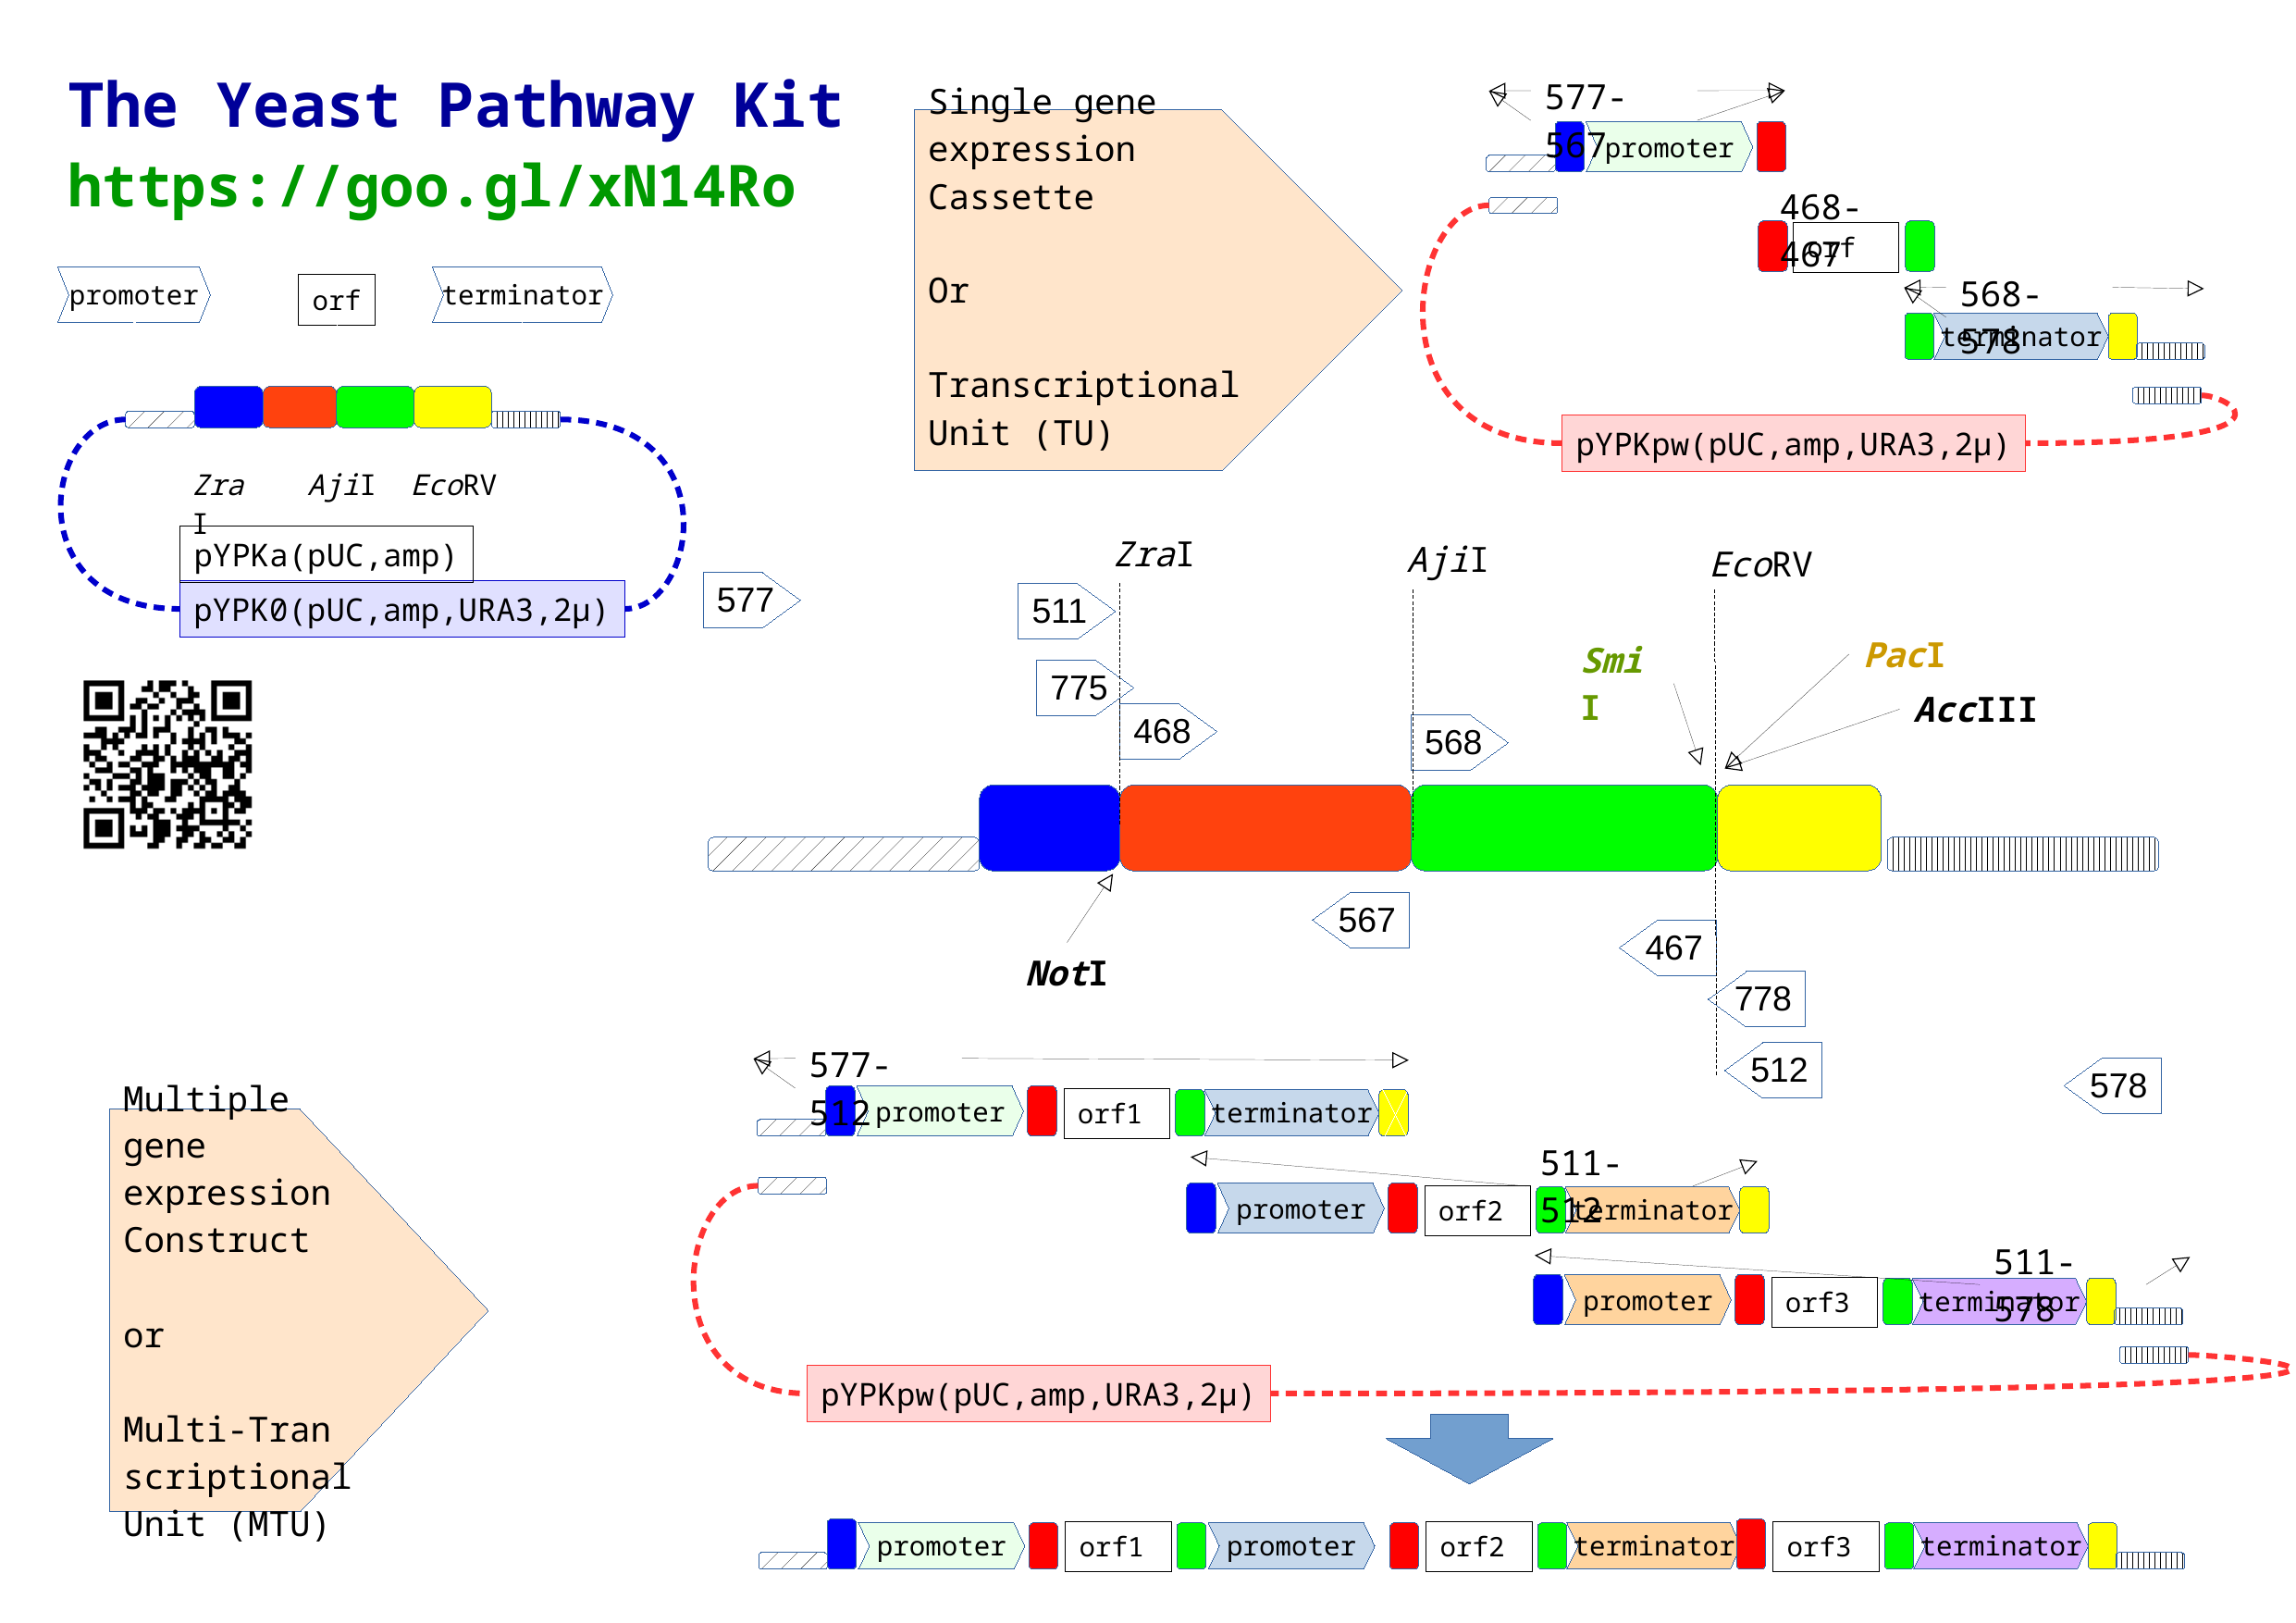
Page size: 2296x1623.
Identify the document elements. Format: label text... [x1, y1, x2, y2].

text_box [1486, 121, 1585, 172]
text_box [1389, 1522, 1419, 1569]
text_box 578 [2064, 1058, 2162, 1114]
text_box orf [298, 274, 371, 323]
picture [59, 656, 277, 873]
text_box PacI [1848, 623, 1960, 679]
text_box 577-512 [795, 1034, 962, 1083]
text_box orf2 [1425, 1185, 1531, 1233]
text_box [757, 1085, 856, 1136]
text_box 511-512 [1525, 1132, 1693, 1181]
text_box [1378, 1089, 1409, 1136]
text_box Single gene expression Cassette Or Transcriptional Unit (TU) [914, 109, 1402, 471]
text_box promoter [1564, 1274, 1732, 1325]
text_box 567 [1312, 892, 1410, 948]
text_box [1884, 1522, 1914, 1569]
text_box [1887, 836, 2159, 872]
text_box orf [1793, 225, 1899, 270]
text_box terminator [432, 266, 613, 323]
text_box [1027, 1085, 1057, 1136]
text_box [759, 1518, 857, 1569]
text_box [2088, 1522, 2185, 1569]
text_box orf3 [1771, 1277, 1878, 1325]
text_box SmiI [1566, 629, 1674, 678]
text_box [1388, 1183, 1418, 1233]
text_box terminator [1204, 1089, 1379, 1136]
text_box ZraI [178, 457, 272, 504]
text_box [1555, 145, 1559, 155]
text_box terminator [1566, 1522, 1736, 1569]
text_box 568 [1411, 714, 1509, 771]
text_box [2119, 1346, 2189, 1364]
text_box pYPKpw(pUC,amp,URA3,2µ) [807, 1365, 1234, 1415]
text_box 511-578 [1980, 1230, 2147, 1280]
text_box ZraI [1098, 522, 1220, 572]
text_box 775 [1036, 660, 1134, 716]
text_box orf3 [1772, 1521, 1880, 1569]
text_box pYPKa(pUC,amp) [179, 526, 451, 576]
text_box 577-567 [1530, 66, 1697, 116]
text_box promoter [1208, 1522, 1376, 1569]
text_box orf2 [1426, 1521, 1533, 1569]
text_box [1177, 1522, 1206, 1569]
text_box 467 [1619, 920, 1717, 976]
text_box [1757, 121, 1786, 172]
text_box EcoRV [1695, 533, 1831, 617]
text_box [1488, 197, 1558, 214]
text_box The Yeast Pathway Kit https://goo.gl/xN14Ro [54, 54, 873, 207]
text_box 568-578 [1945, 263, 2113, 312]
text_box [1734, 1274, 1765, 1325]
text_box promoter [858, 1522, 1025, 1569]
text_box 468-467 [1765, 175, 1932, 225]
text_box terminator [1565, 1186, 1740, 1233]
text_box 778 [1708, 971, 1806, 1027]
text_box promoter [857, 1085, 1024, 1136]
text_box [125, 386, 561, 428]
text_box orf1 [1064, 1088, 1170, 1136]
text_box pYPK0(pUC,amp,URA3,2µ) [179, 580, 589, 630]
text_box 511 [1018, 583, 1116, 639]
text_box NotI [1011, 942, 1123, 998]
text_box [2108, 313, 2205, 360]
text_box AjiI [293, 457, 391, 502]
text_box [1536, 1186, 1566, 1233]
text_box [2132, 387, 2202, 404]
text_box [1739, 1186, 1770, 1233]
text_box AjiI [1392, 527, 1539, 577]
text_box [1905, 313, 1934, 360]
text_box terminator [1933, 313, 2109, 360]
text_box [1736, 1518, 1766, 1569]
text_box 577 [703, 572, 801, 628]
text_box [1533, 1274, 1563, 1325]
text_box [1029, 1522, 1058, 1569]
text_box promoter [1586, 121, 1753, 172]
text_box 512 [1724, 1042, 1822, 1098]
text_box [1882, 1279, 1913, 1325]
text_box Multiple gene expression Construct or Multi-Tran scriptional Unit (MTU) [109, 1109, 488, 1512]
text_box AccIII [1899, 678, 2067, 735]
text_box [1386, 1414, 1553, 1484]
text_box promoter [1217, 1183, 1385, 1233]
text_box promoter [57, 266, 211, 323]
text_box [2086, 1280, 2183, 1325]
text_box 468 [1119, 703, 1217, 760]
text_box EcoRV [396, 457, 525, 516]
text_box [1905, 221, 1935, 272]
text_box [758, 1177, 827, 1195]
text_box pYPKpw(pUC,amp,URA3,2µ) [1562, 415, 1989, 465]
text_box [1175, 1089, 1205, 1136]
text_box orf1 [1065, 1521, 1172, 1569]
text_box terminator [1913, 1522, 2089, 1569]
text_box [1758, 220, 1788, 272]
text_box [1186, 1183, 1216, 1233]
text_box terminator [1912, 1278, 2087, 1325]
text_box [1537, 1522, 1567, 1569]
text_box [708, 785, 1882, 872]
